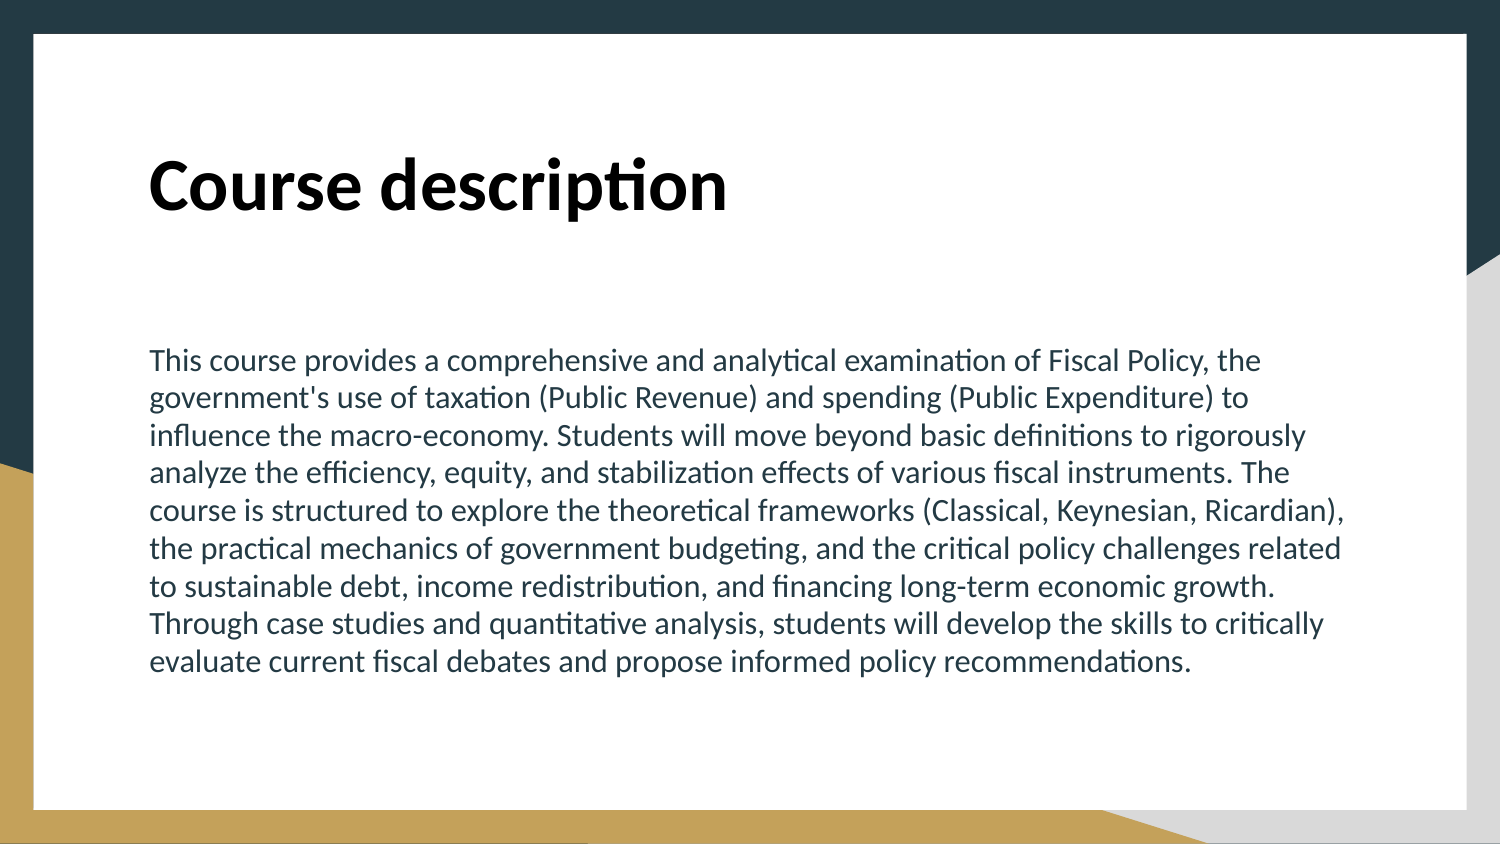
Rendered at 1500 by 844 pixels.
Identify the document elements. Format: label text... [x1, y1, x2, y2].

list This course provides a comprehensive and analytical examination of Fiscal Policy, the government's use of taxation (Public Revenue) and spending (Public Expenditure) to influence the macro-economy. Students will move beyond basic definitions to rigorously analyze the efficiency, equity, and stabilization effects of various fiscal instruments. The course is structured to explore the theoretical frameworks (Classical, Keynesian, Ricardian), the practical mechanics of government budgeting, and the critical policy challenges related to sustainable debt, income redistribution, and financing long-term economic growth. Through case studies and quantitative analysis, students will develop the skills to critically evaluate current fiscal debates and propose informed policy recommendations. [134, 326, 1366, 729]
title Course description [134, 138, 1366, 296]
